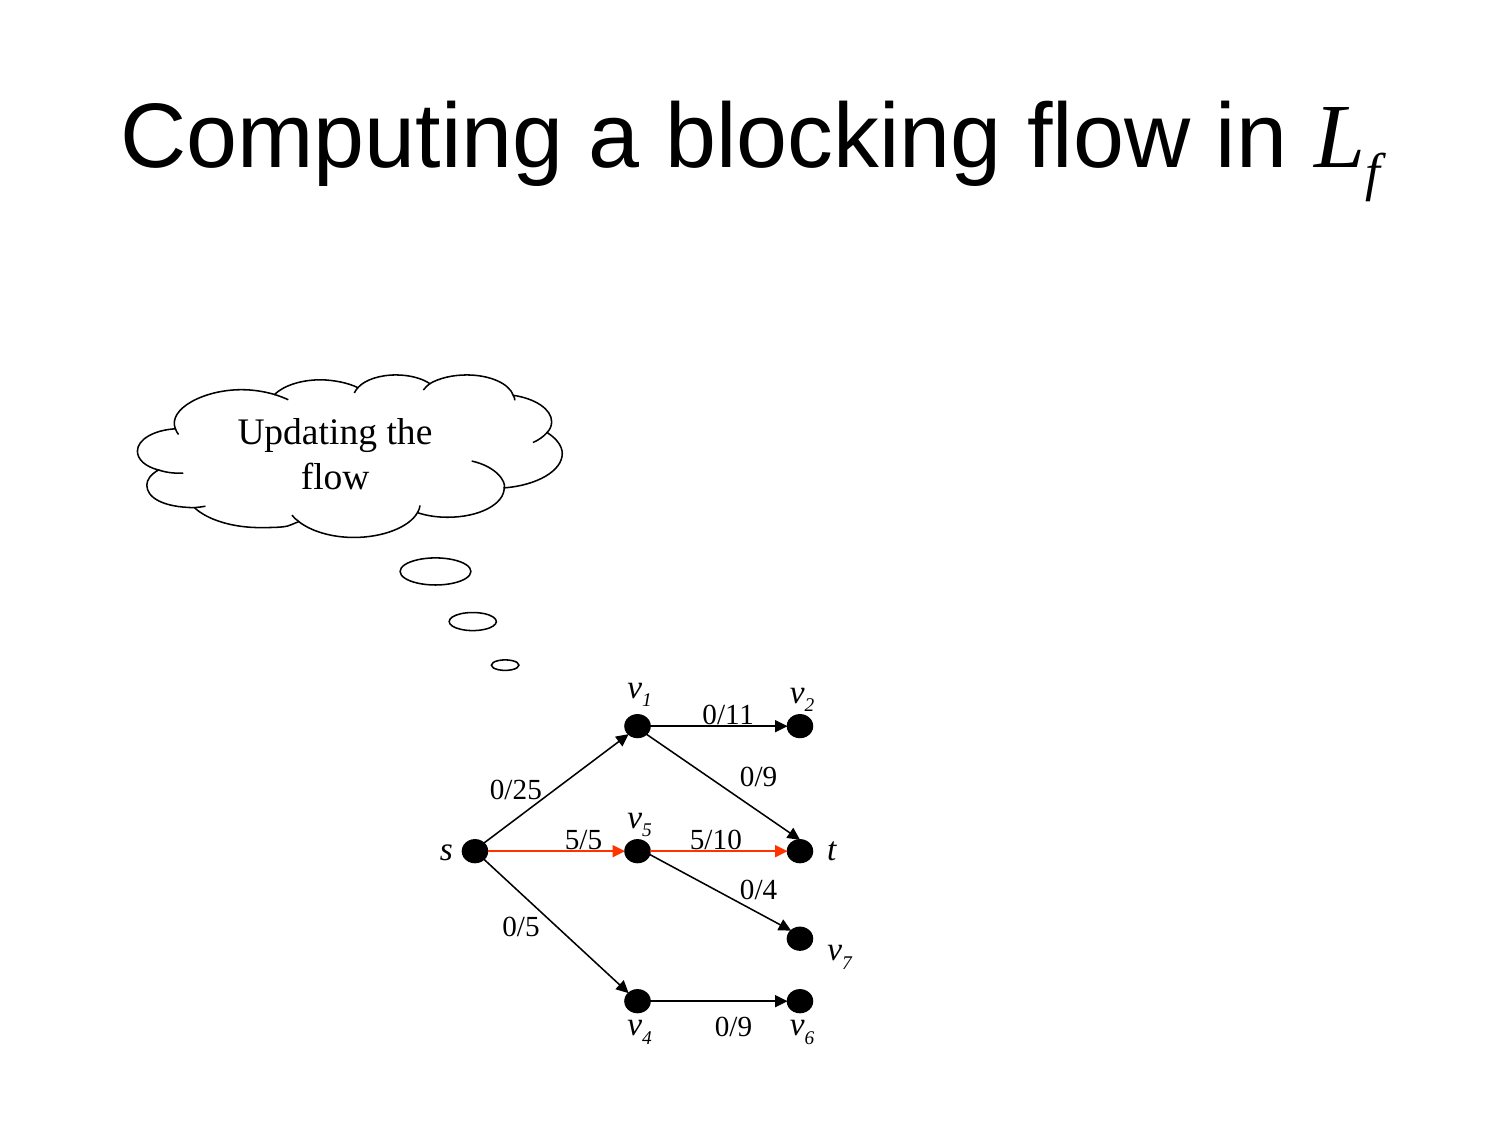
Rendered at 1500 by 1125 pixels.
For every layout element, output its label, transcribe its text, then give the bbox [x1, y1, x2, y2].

text_box 0/4 [724, 862, 813, 913]
text_box v5 [612, 787, 700, 849]
text_box [638, 850, 649, 863]
text_box t [812, 819, 863, 876]
text_box [787, 724, 813, 738]
text_box Updating the flow [137, 374, 563, 538]
text_box v2 [774, 662, 863, 724]
text_box Updating the flow [449, 612, 497, 631]
text_box [476, 839, 488, 863]
text_box v6 [774, 994, 863, 1056]
text_box 5/10 [675, 812, 763, 863]
text_box [787, 839, 812, 862]
text_box 0/5 [487, 899, 576, 951]
text_box 0/9 [724, 749, 813, 801]
text_box [790, 989, 810, 994]
text_box [787, 927, 812, 951]
text_box v1 [612, 657, 700, 719]
text_box v7 [812, 919, 901, 981]
title Computing a blocking flow in Lf [75, 45, 1426, 233]
text_box s [425, 819, 476, 876]
text_box 0/25 [474, 762, 563, 813]
text_box 5/5 [549, 812, 638, 863]
text_box v4 [612, 994, 700, 1056]
text_box Updating the flow [400, 557, 471, 586]
text_box 0/9 [699, 999, 788, 1051]
text_box [629, 989, 648, 994]
text_box 0/11 [687, 687, 775, 738]
text_box [624, 714, 650, 738]
